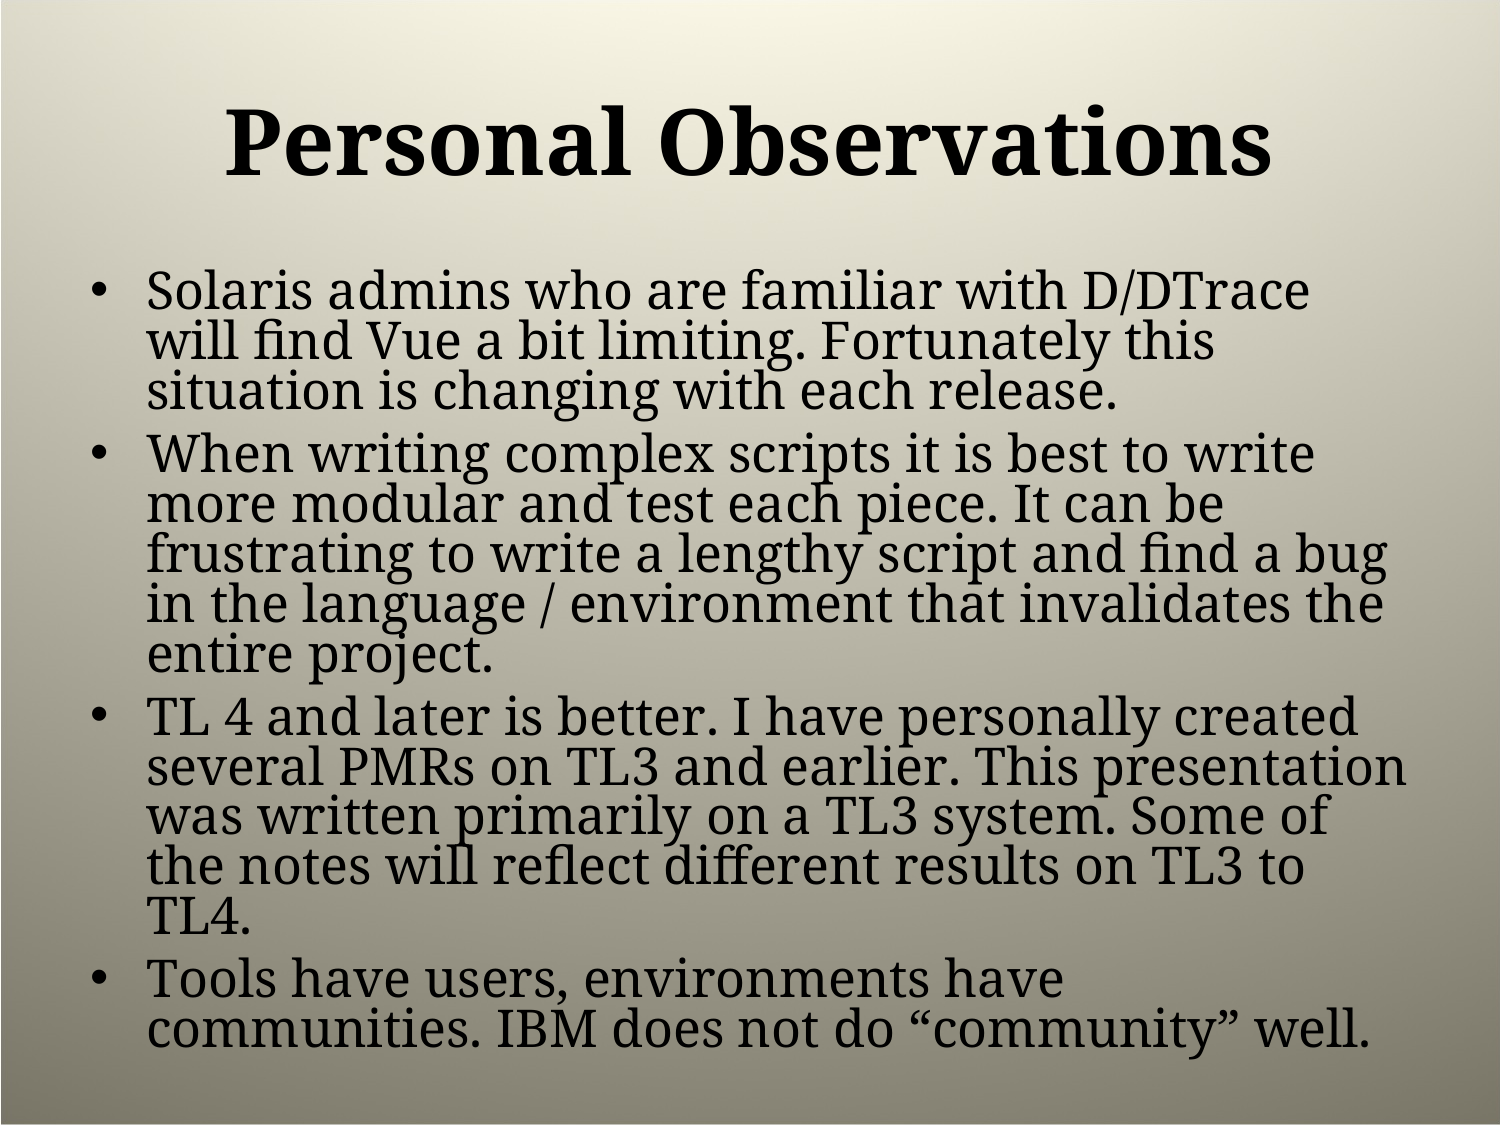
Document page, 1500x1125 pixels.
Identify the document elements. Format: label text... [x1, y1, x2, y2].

title Personal Observations [75, 45, 1426, 233]
picture [0, 0, 1500, 1125]
list Solaris admins who are familiar with D/DTrace will find Vue a bit limiting. Fortunately this situation is changing with each release. When writing complex scripts it is best to write more modular and test each piece. It can be frustrating to write a lengthy script and find a bug in the language / environment that invalidates the entire project. TL 4 and later is better. I have personally created several PMRs on TL3 and earlier. This presentation was written primarily on a TL3 system. Some of the notes will reflect different results on TL3 to TL4. Tools have users, environments have communities. IBM does not do “community” well. [75, 262, 1426, 1006]
